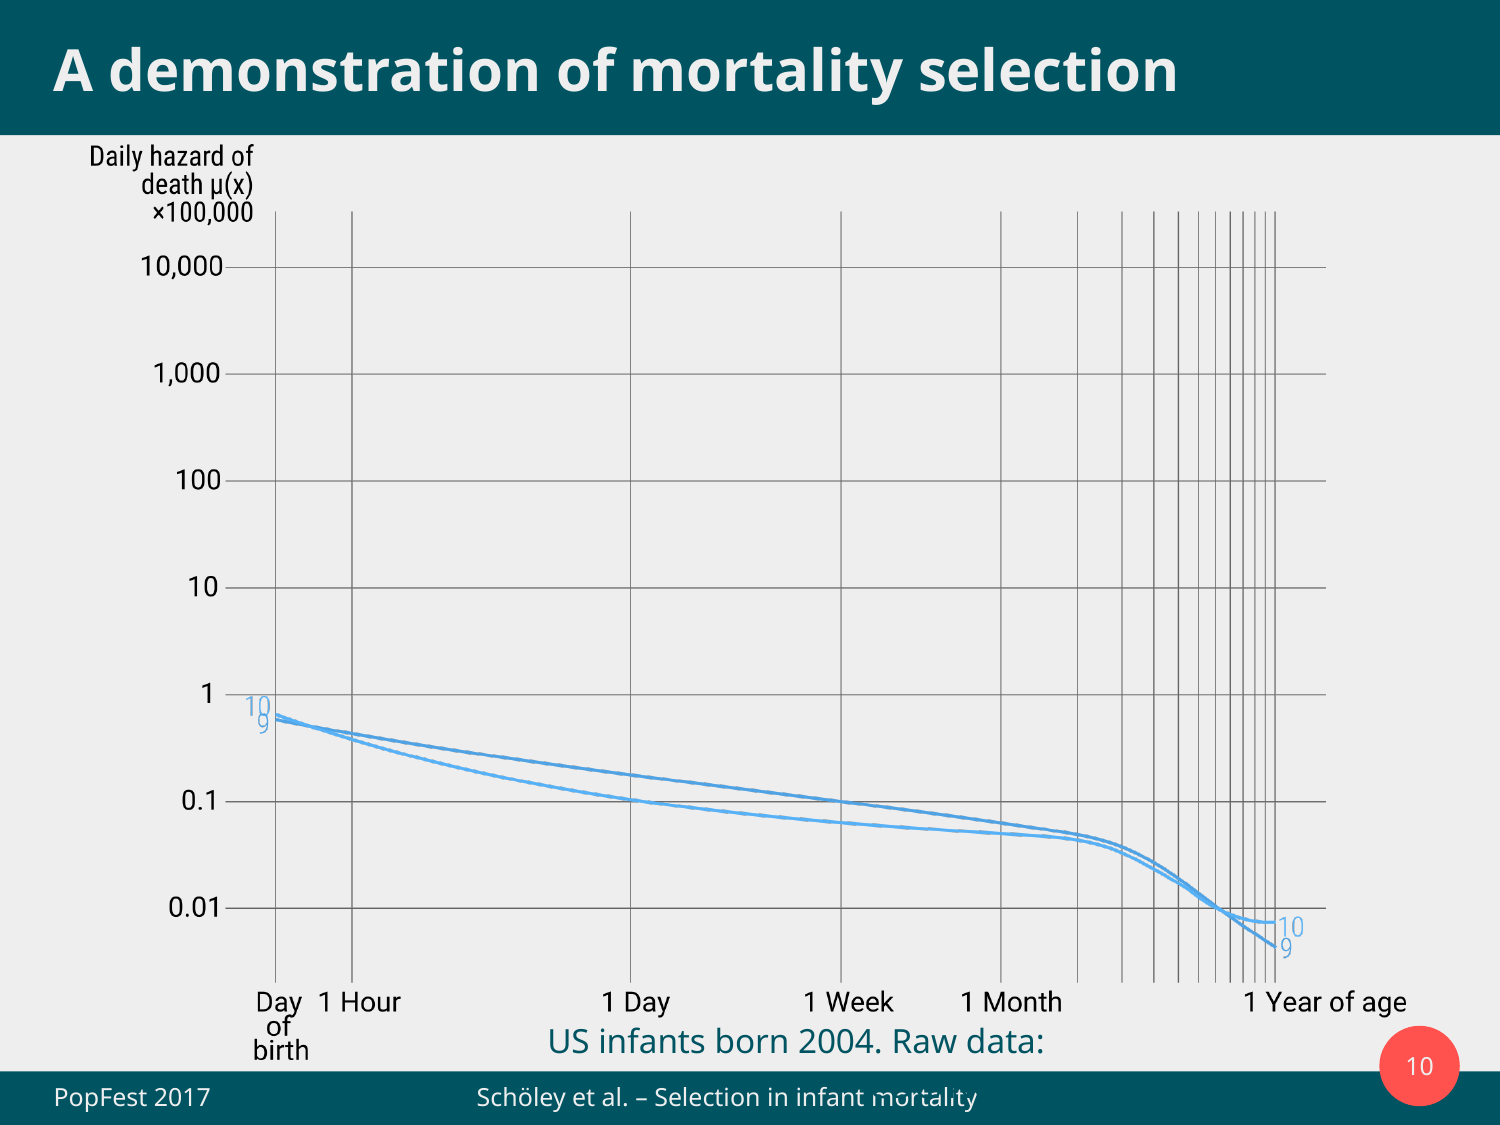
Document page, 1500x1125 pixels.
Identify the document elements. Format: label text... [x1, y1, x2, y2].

title A demonstration of mortality selection [53, 0, 1447, 141]
text_box US infants born 2004. Raw data: CDC/NCHS. [439, 1010, 1061, 1114]
picture [91, 144, 1406, 1060]
